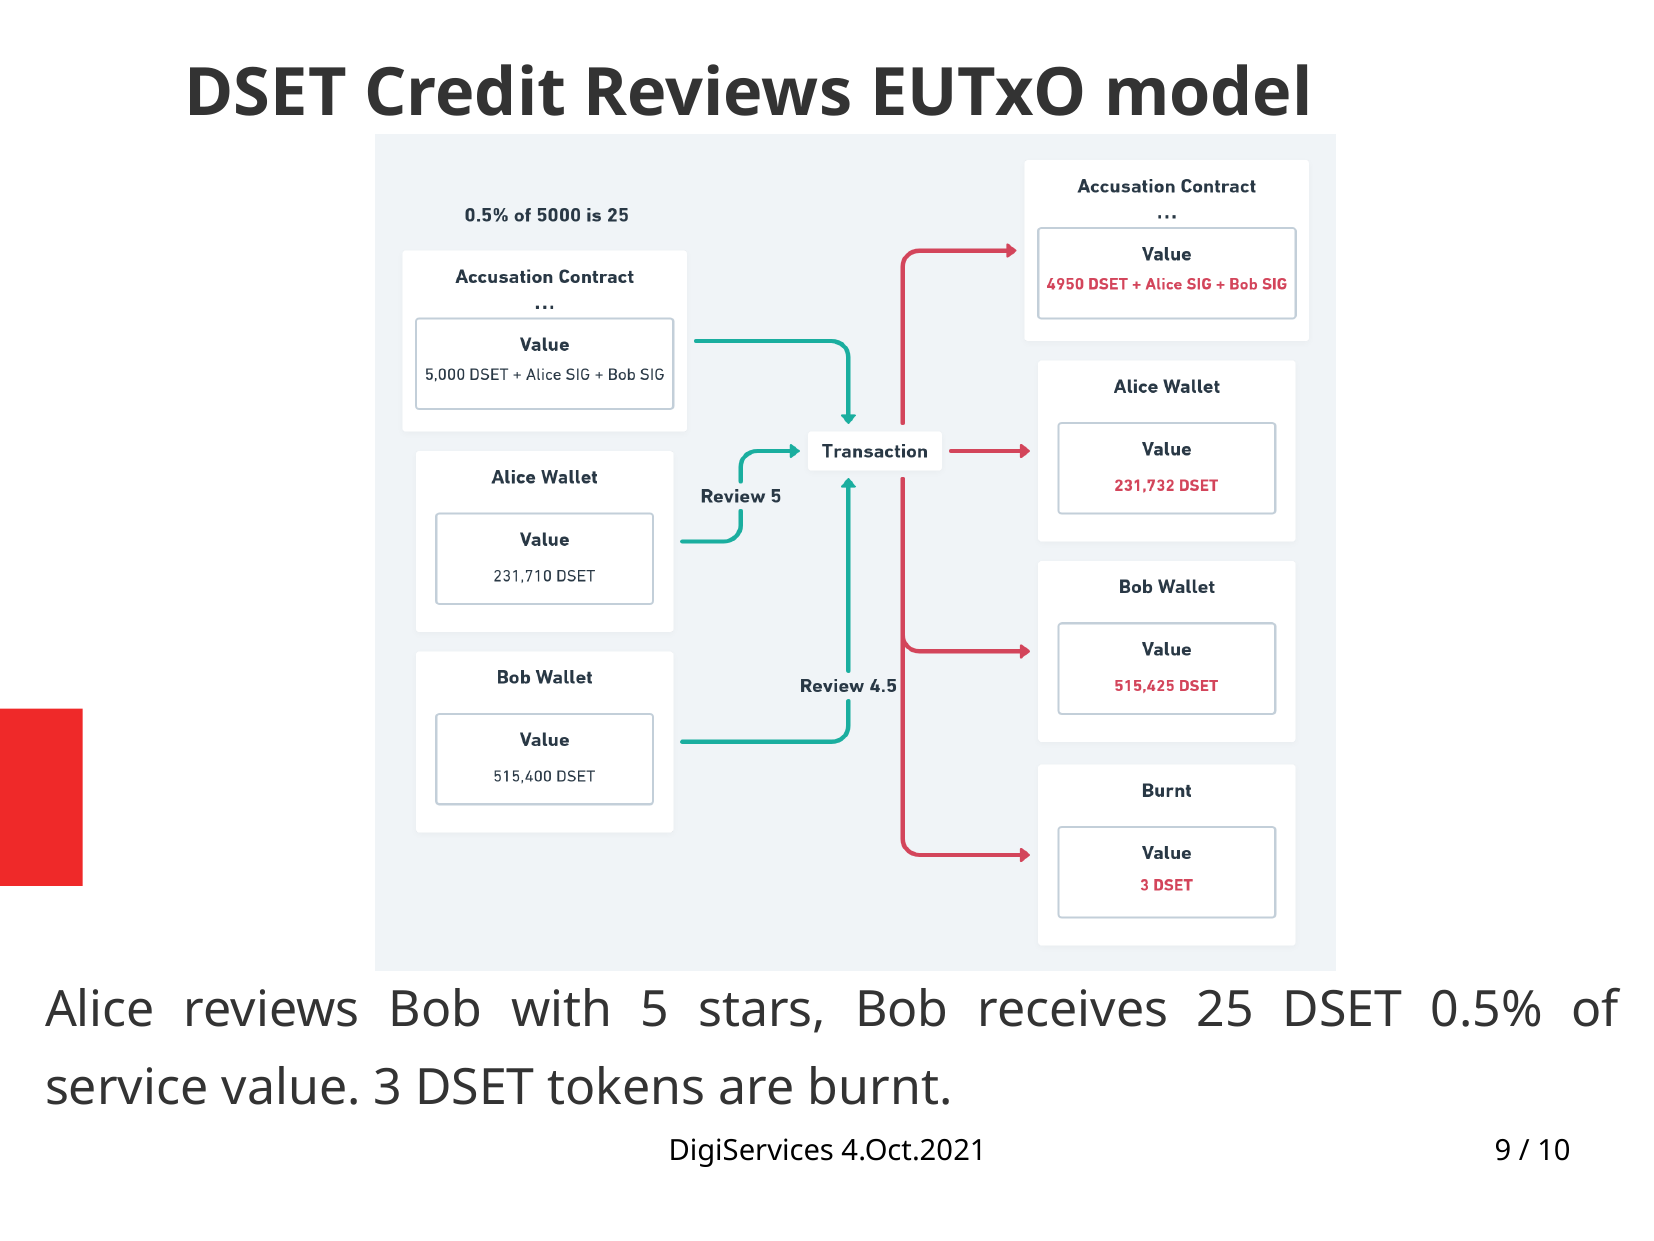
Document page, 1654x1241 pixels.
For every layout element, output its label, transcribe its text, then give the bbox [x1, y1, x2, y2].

title DSET Credit Reviews EUTxO model [184, 0, 1591, 181]
list Alice reviews Bob with 5 stars, Bob receives 25 DSET 0.5% of service value. 3 DSET tokens are burnt. [45, 962, 1621, 1231]
picture [375, 134, 1336, 971]
